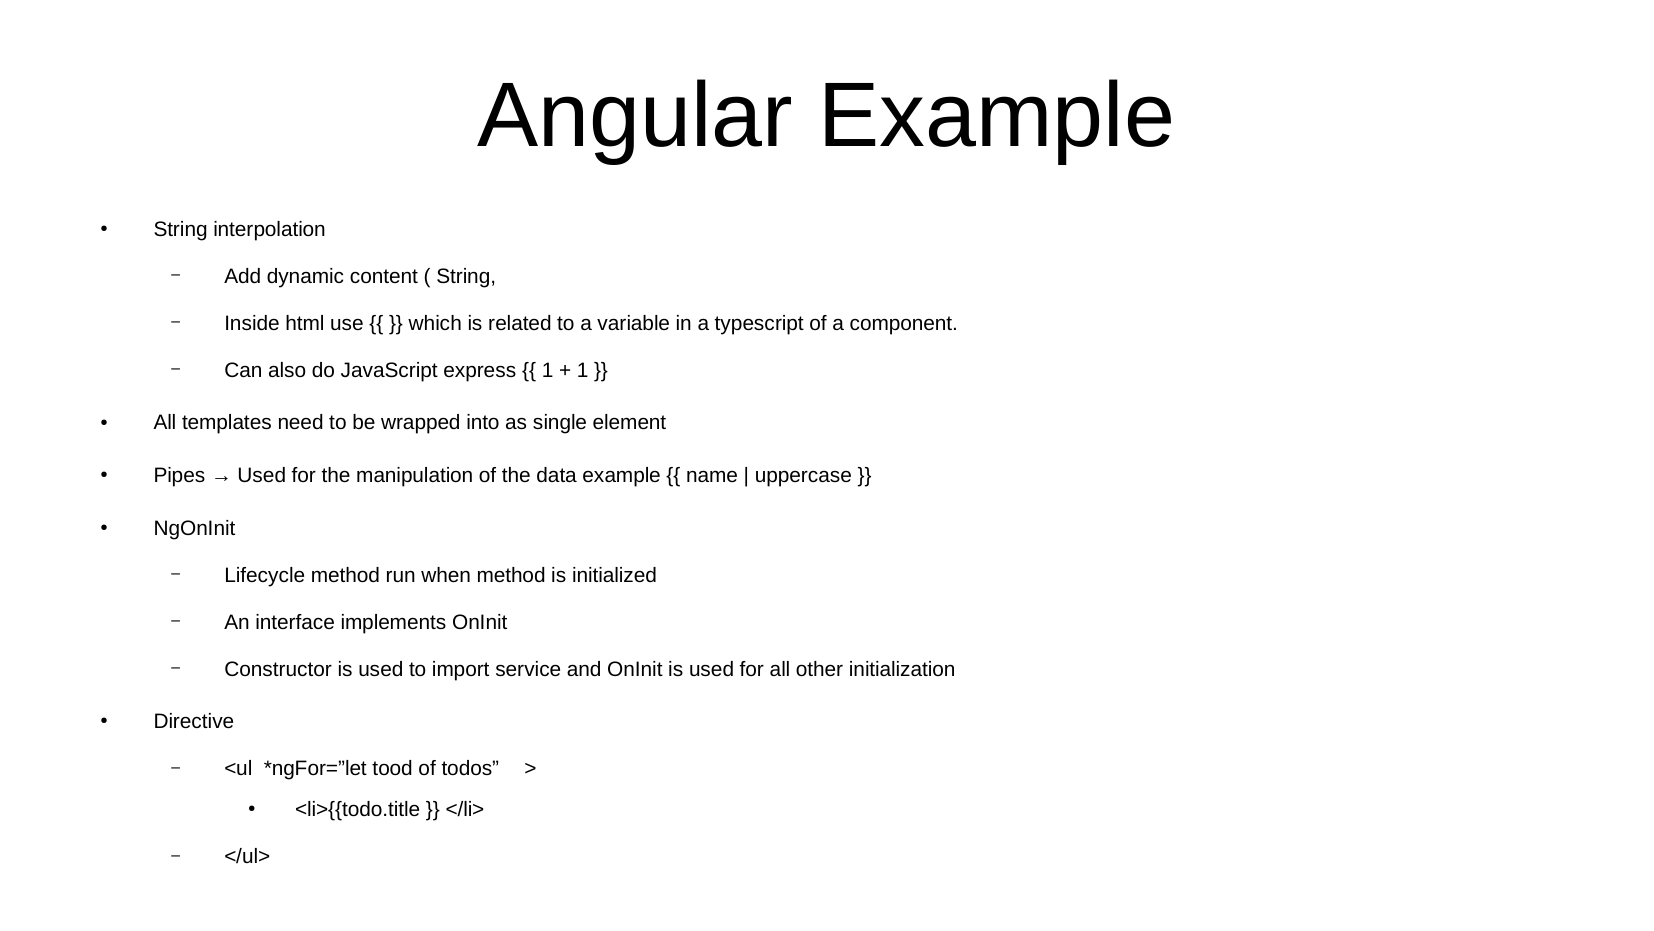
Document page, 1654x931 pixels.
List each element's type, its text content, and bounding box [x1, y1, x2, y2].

title Angular Example [82, 37, 1571, 193]
list String interpolation Add dynamic content ( String, Inside html use {{ }} which is related to a variable in a typescript of a component. Can also do JavaScript express {{ 1 + 1 }} All templates need to be wrapped into as single element Pipes → Used for the manipulation of the data example {{ name | uppercase }} NgOnInit Lifecycle method run when method is initialized An interface implements OnInit Constructor is used to import service and OnInit is used for all other initialization Directive <ul *ngFor=”let tood of todos” > <li>{{todo.title }} </li> </ul> [82, 217, 1576, 916]
